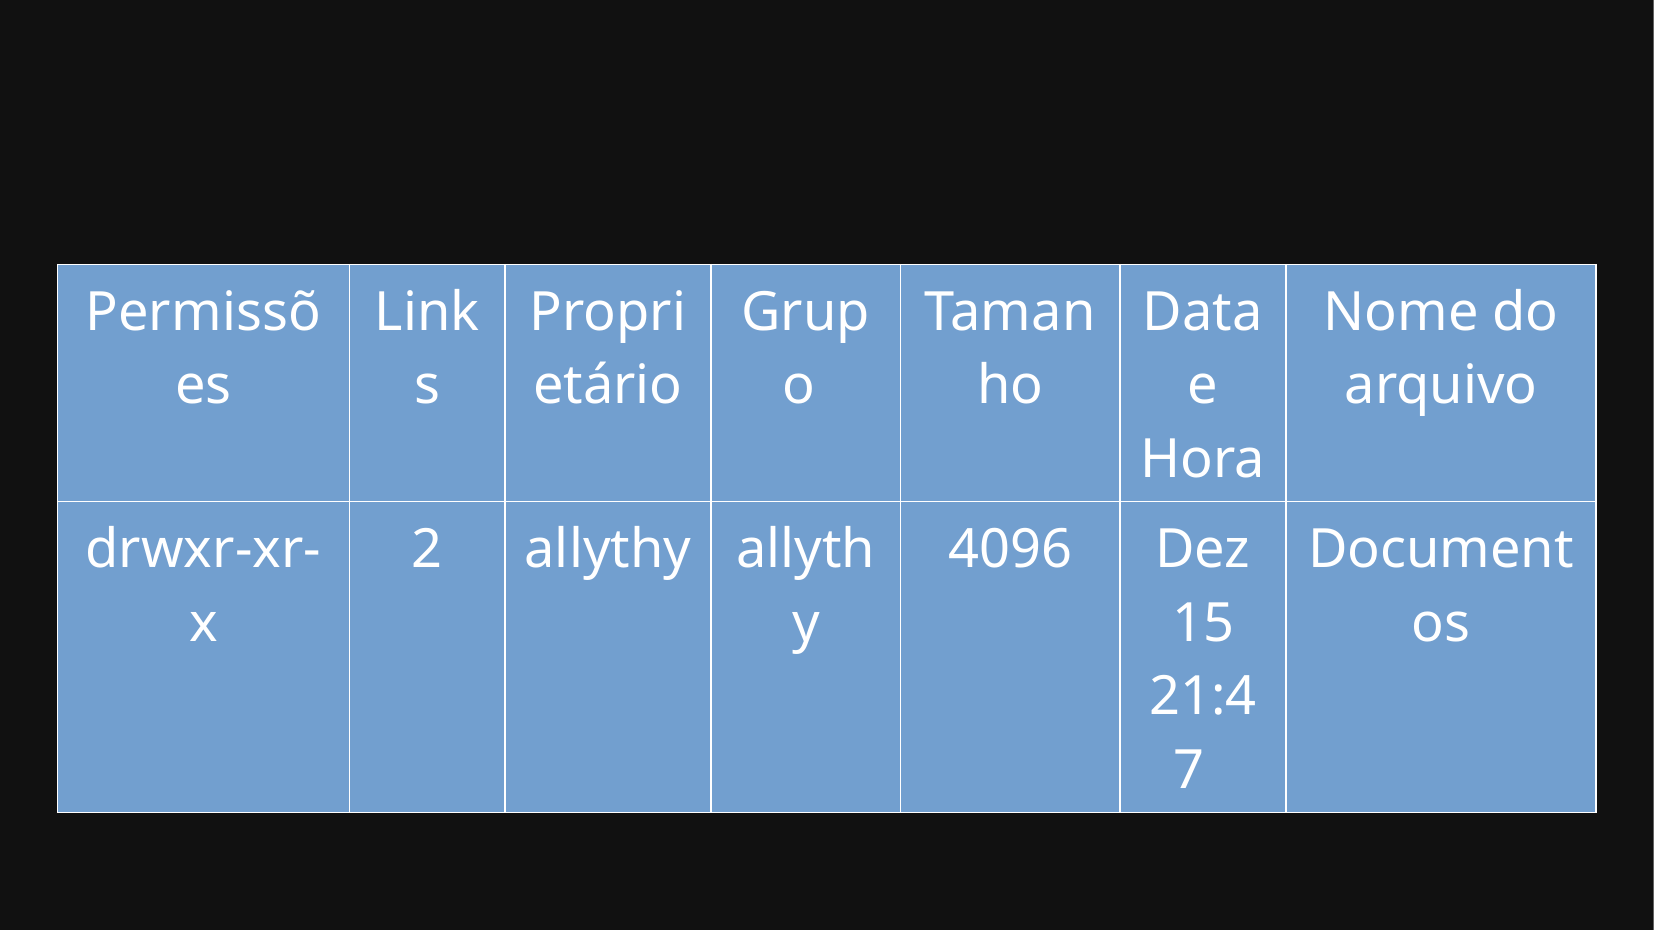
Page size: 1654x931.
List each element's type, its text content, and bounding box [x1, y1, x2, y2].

table_cell drwxr-xr-x [58, 502, 349, 812]
table_cell Dez 15 21:47 [1121, 502, 1285, 812]
table_cell allythy [506, 502, 710, 812]
table_cell 4096 [901, 502, 1119, 812]
table_header Proprietário [506, 265, 710, 501]
table_header Nome do arquivo [1287, 265, 1595, 501]
table_cell 2 [350, 502, 504, 812]
table_header Data e Hora [1121, 265, 1285, 501]
table_header Grupo [712, 265, 900, 501]
table_cell allythy [712, 502, 900, 812]
table_header Tamanho [901, 265, 1119, 501]
table_header Links [350, 265, 504, 501]
table_header Permissões [58, 265, 349, 501]
table_cell Documentos [1287, 502, 1595, 812]
